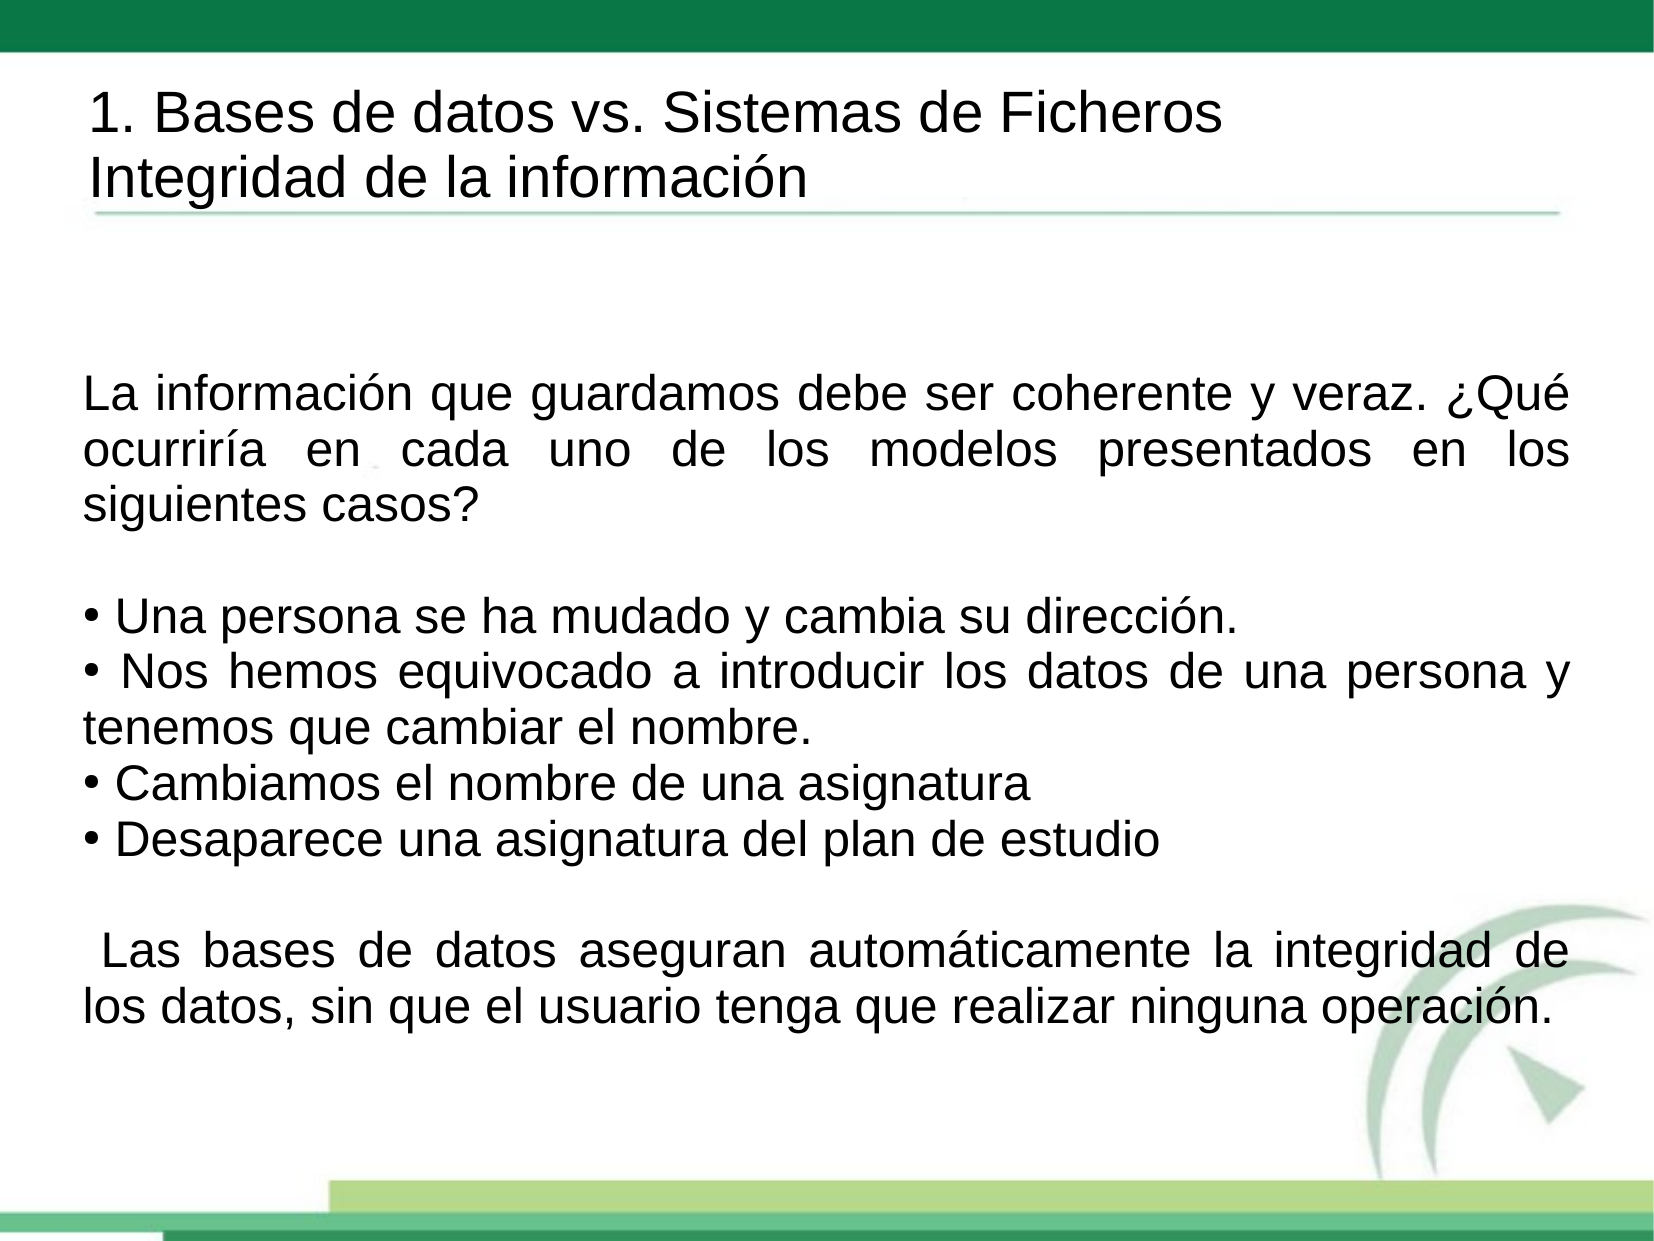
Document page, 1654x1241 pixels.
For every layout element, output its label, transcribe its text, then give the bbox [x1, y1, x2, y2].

subtitle La información que guardamos debe ser coherente y veraz. ¿Qué ocurriría en cada uno de los modelos presentados en los siguientes casos? Una persona se ha mudado y cambia su dirección. Nos hemos equivocado a introducir los datos de una persona y tenemos que cambiar el nombre. Cambiamos el nombre de una asignatura Desaparece una asignatura del plan de estudio Las bases de datos aseguran automáticamente la integridad de los datos, sin que el usuario tenga que realizar ninguna operación. [82, 290, 1571, 1109]
title 1. Bases de datos vs. Sistemas de Ficheros Integridad de la información [88, 48, 1577, 241]
picture [0, 0, 1654, 1241]
